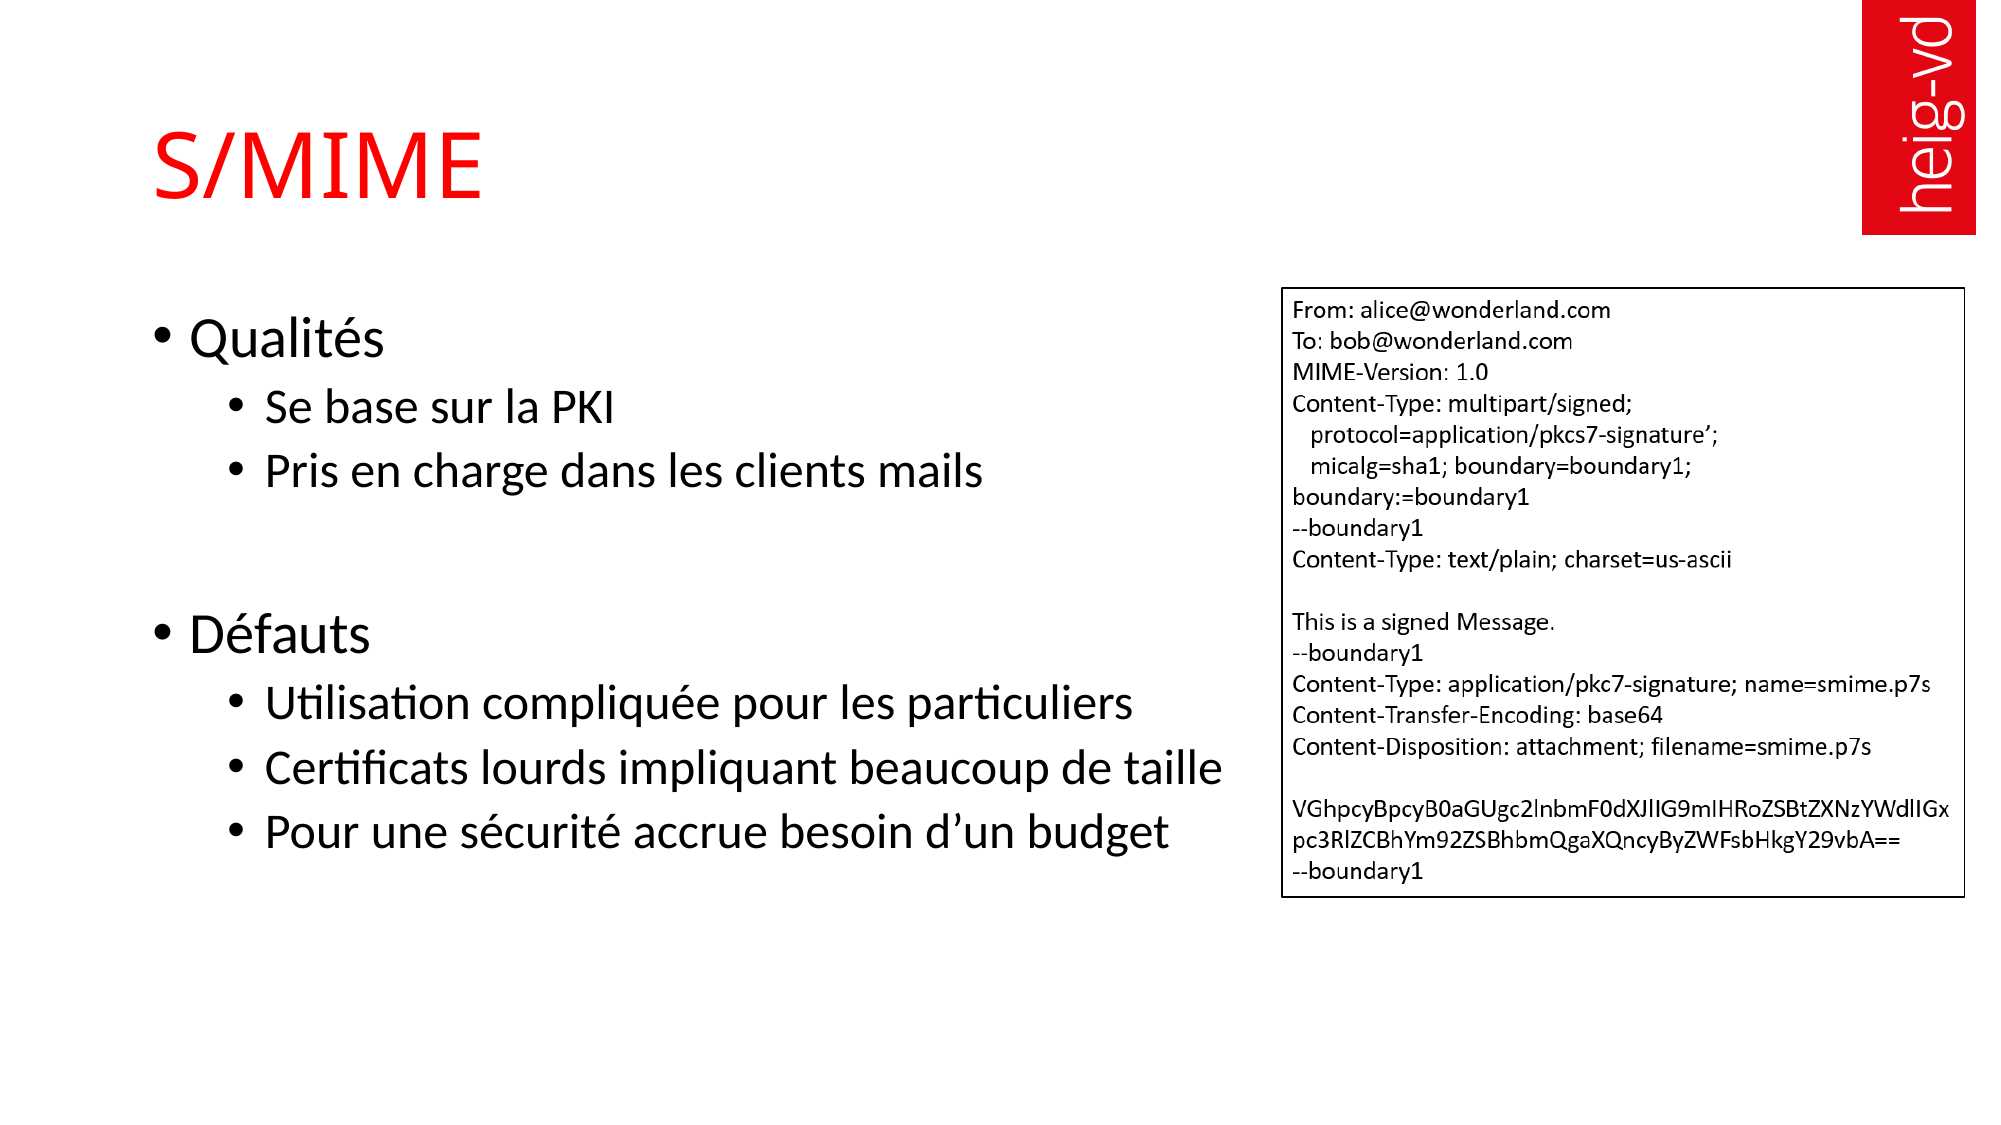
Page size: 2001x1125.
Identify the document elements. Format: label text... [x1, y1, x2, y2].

title S/MIME [137, 59, 1863, 278]
picture [1862, 0, 1976, 236]
picture [1267, 277, 1981, 909]
list Qualités Se base sur la PKI Pris en charge dans les clients mails Défauts Utilisation compliquée pour les particuliers Certificats lourds impliquant beaucoup de taille Pour une sécurité accrue besoin d’un budget [137, 299, 1255, 1014]
